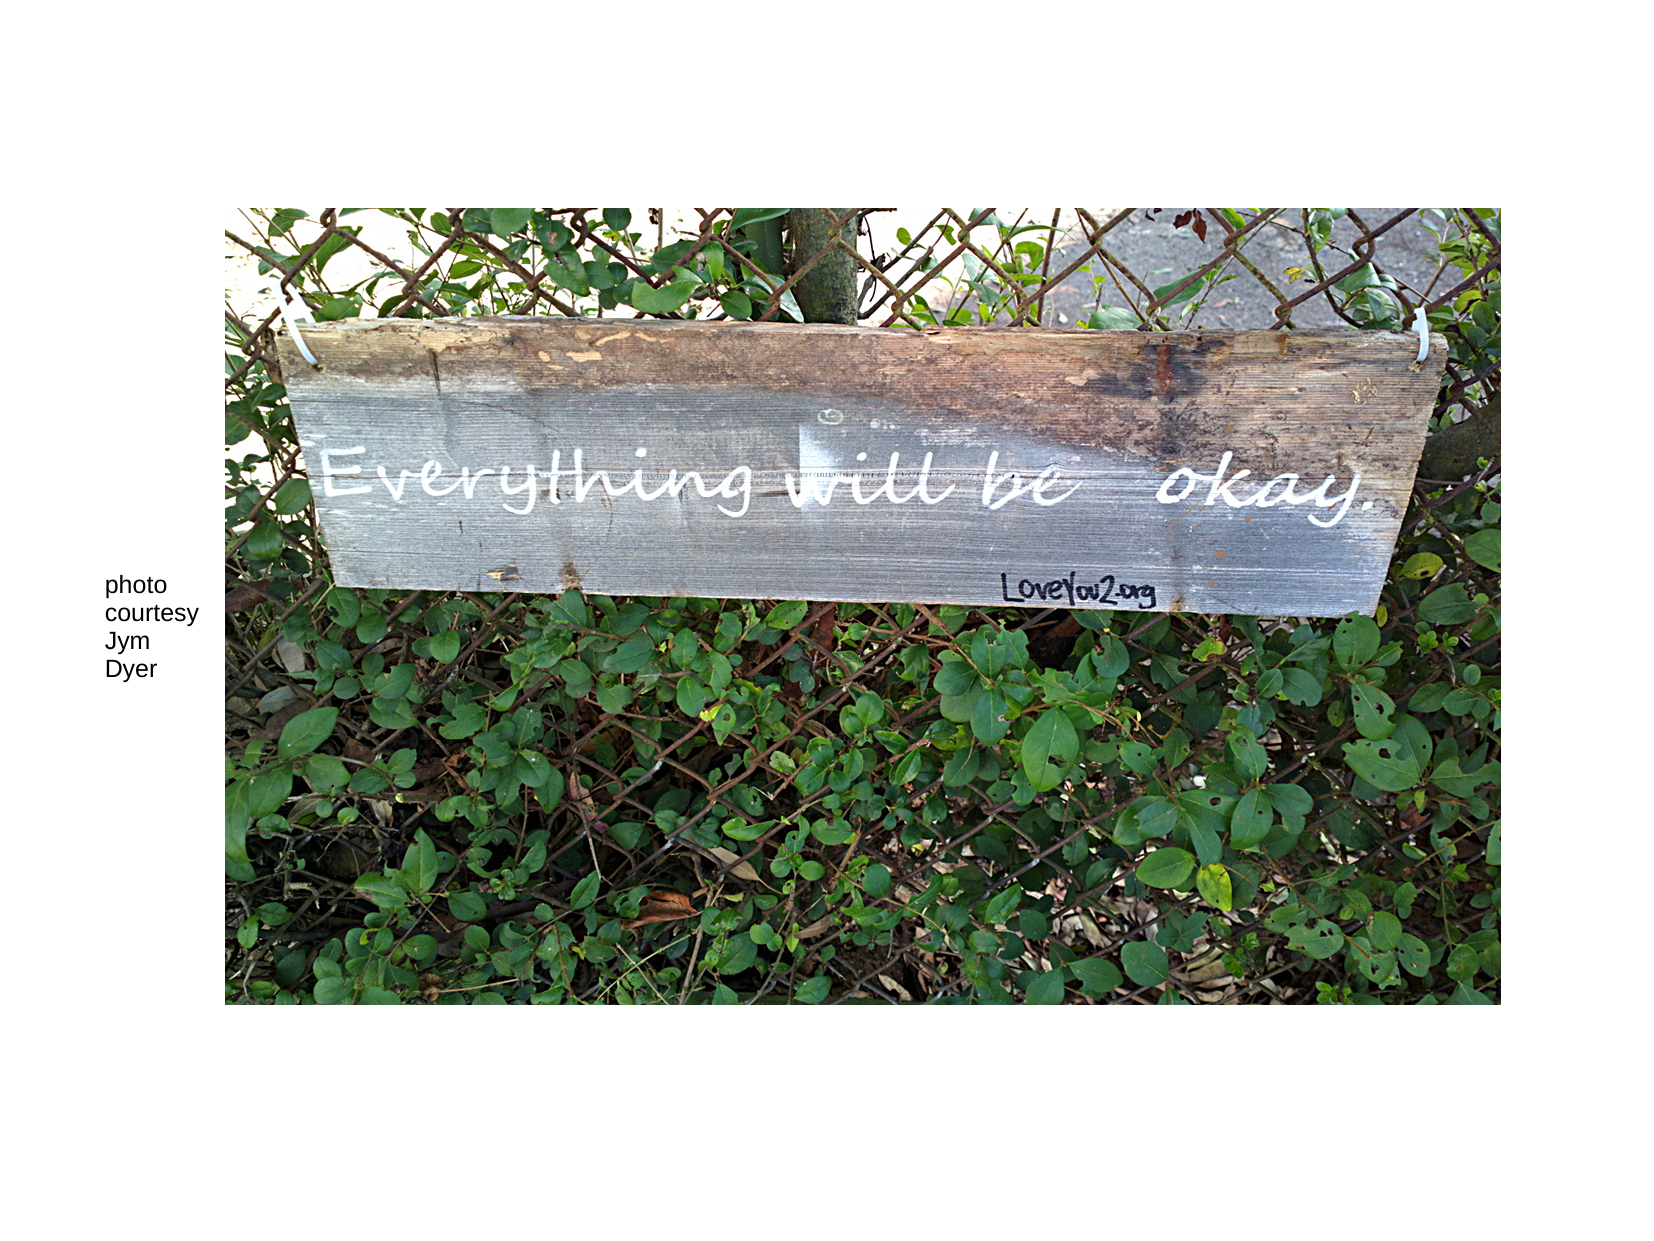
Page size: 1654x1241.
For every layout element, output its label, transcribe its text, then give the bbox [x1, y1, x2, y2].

text_box photo courtesy Jym Dyer [90, 563, 215, 691]
picture [225, 208, 1501, 1006]
